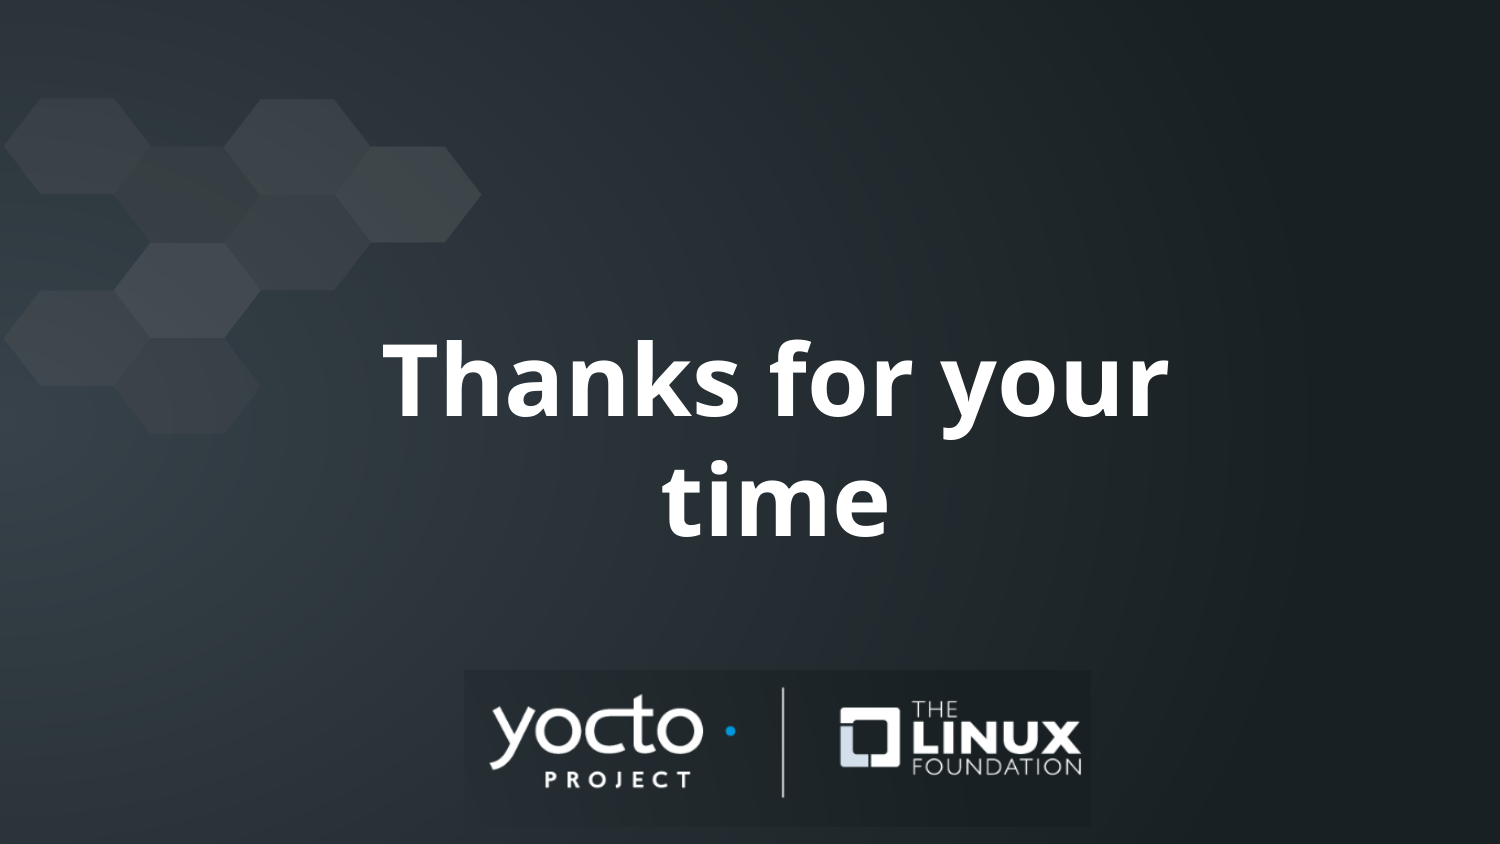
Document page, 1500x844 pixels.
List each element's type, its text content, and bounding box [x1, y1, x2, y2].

title Thanks for your time [307, 316, 1246, 527]
picture [0, 0, 1500, 844]
